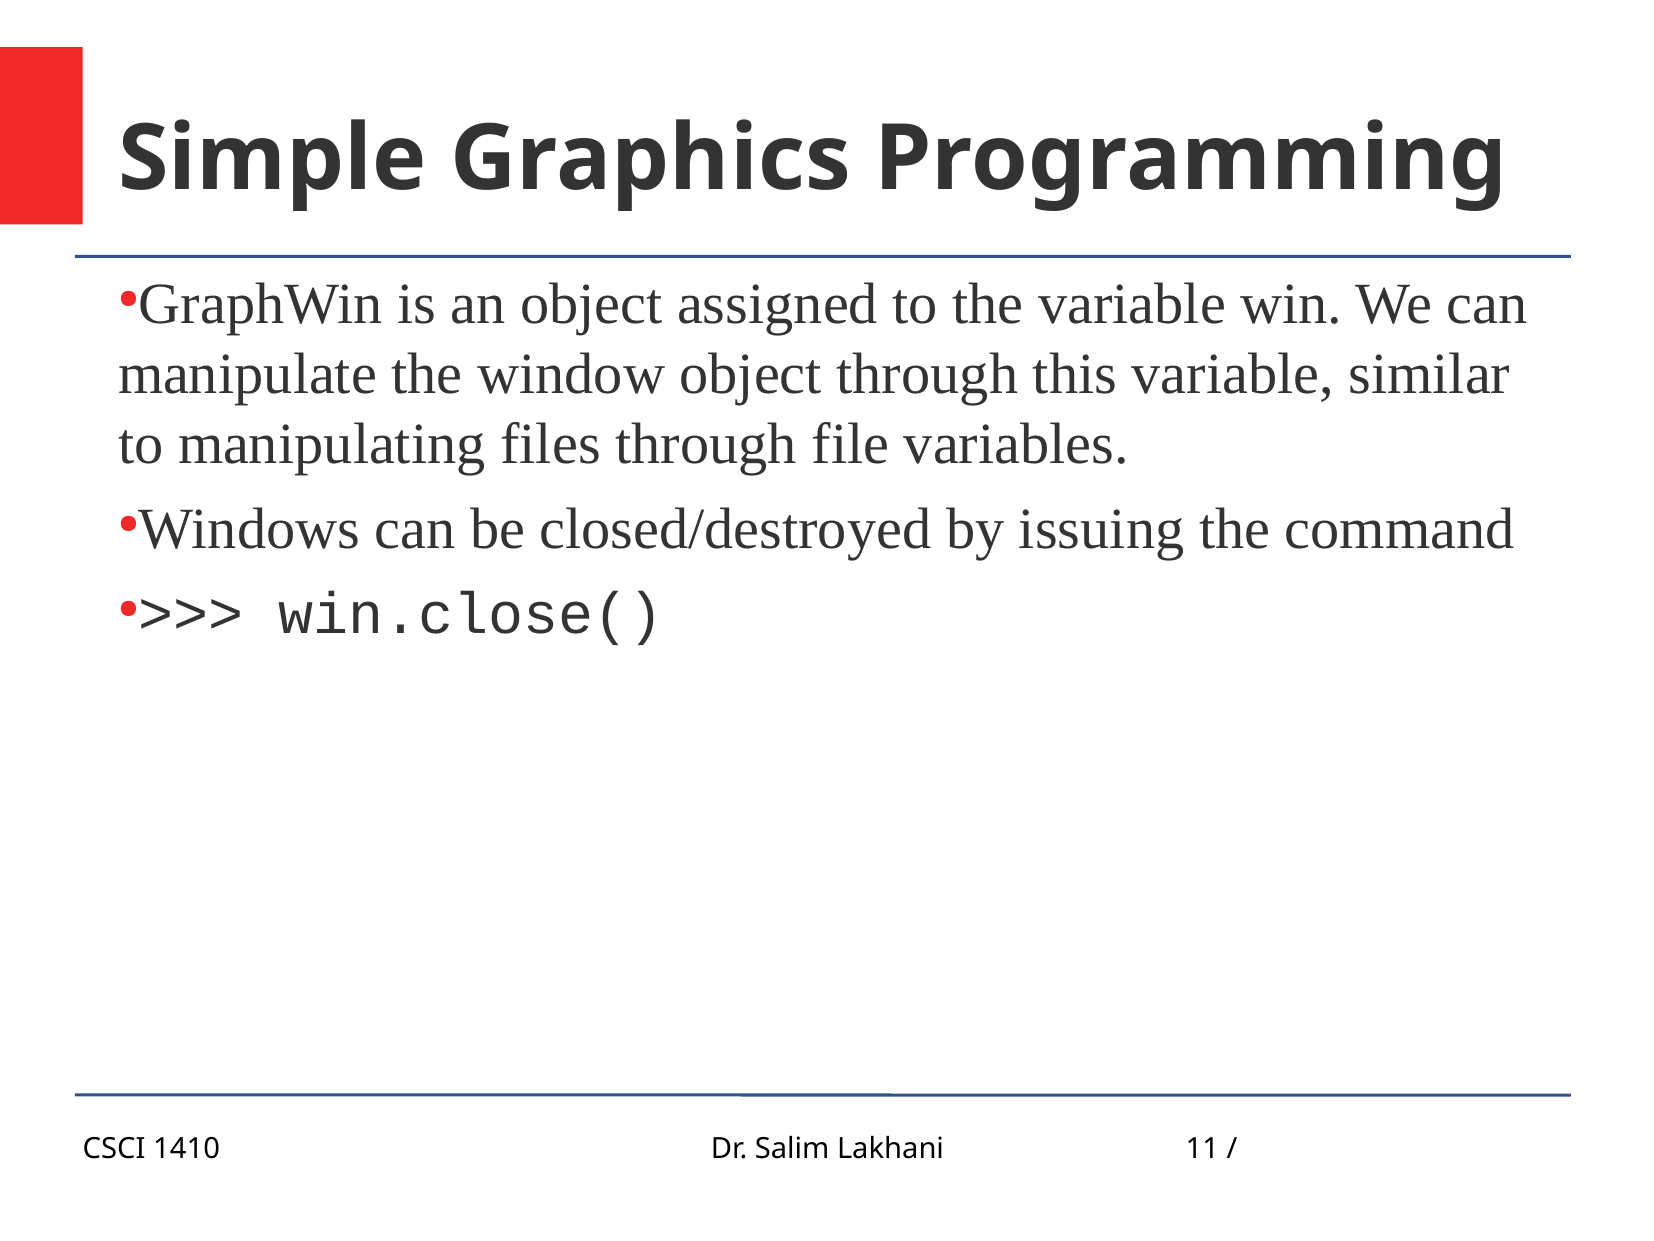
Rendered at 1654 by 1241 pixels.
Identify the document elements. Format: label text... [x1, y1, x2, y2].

list GraphWin is an object assigned to the variable win. We can manipulate the window object through this variable, similar to manipulating files through file variables. Windows can be closed/destroyed by issuing the command >>> win.close() [118, 265, 1536, 1081]
text_box Dr. Salim Lakhani [565, 1129, 1090, 1216]
text_box / [1185, 1129, 1571, 1216]
title Simple Graphics Programming [118, 49, 1571, 257]
text_box CSCI 1410 [82, 1129, 468, 1216]
